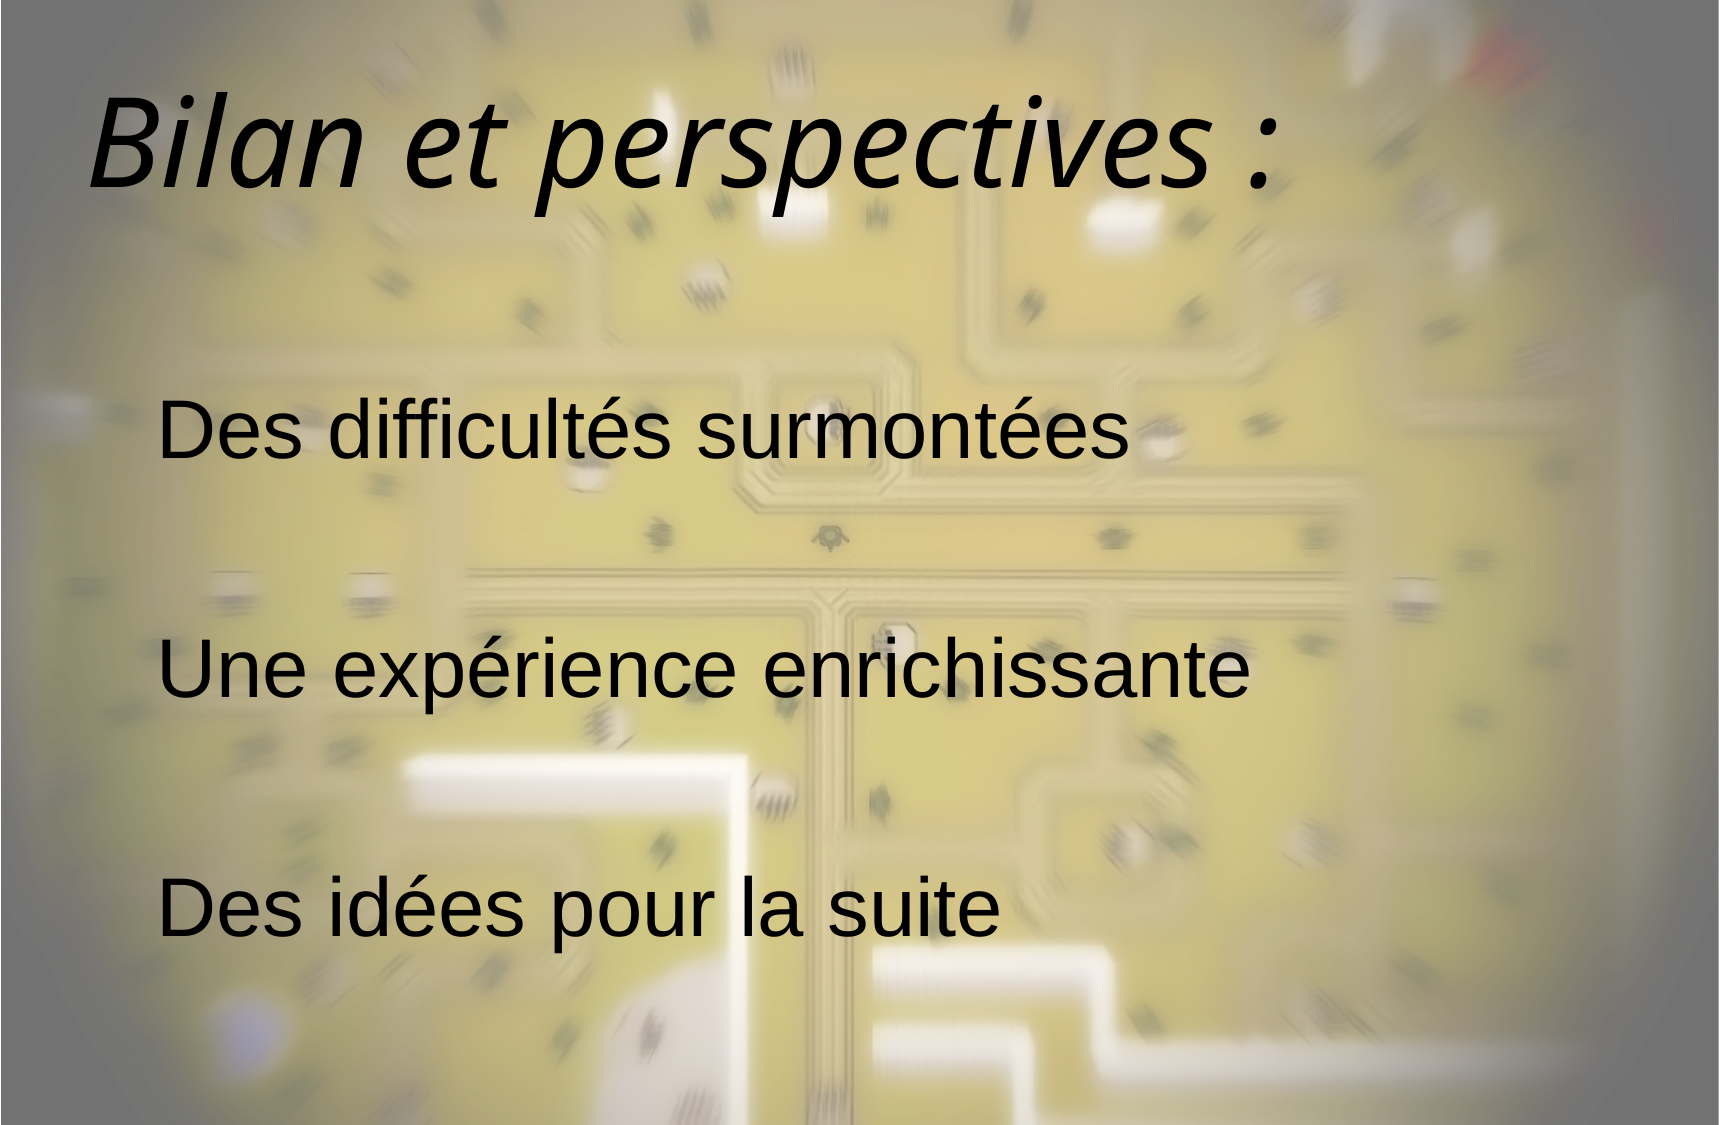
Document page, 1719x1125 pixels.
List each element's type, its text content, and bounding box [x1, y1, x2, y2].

title Bilan et perspectives : [85, 44, 1633, 233]
picture [1, 0, 1719, 1125]
list Des difficultés surmontées Une expérience enrichissante Des idées pour la suite [85, 263, 1633, 1125]
